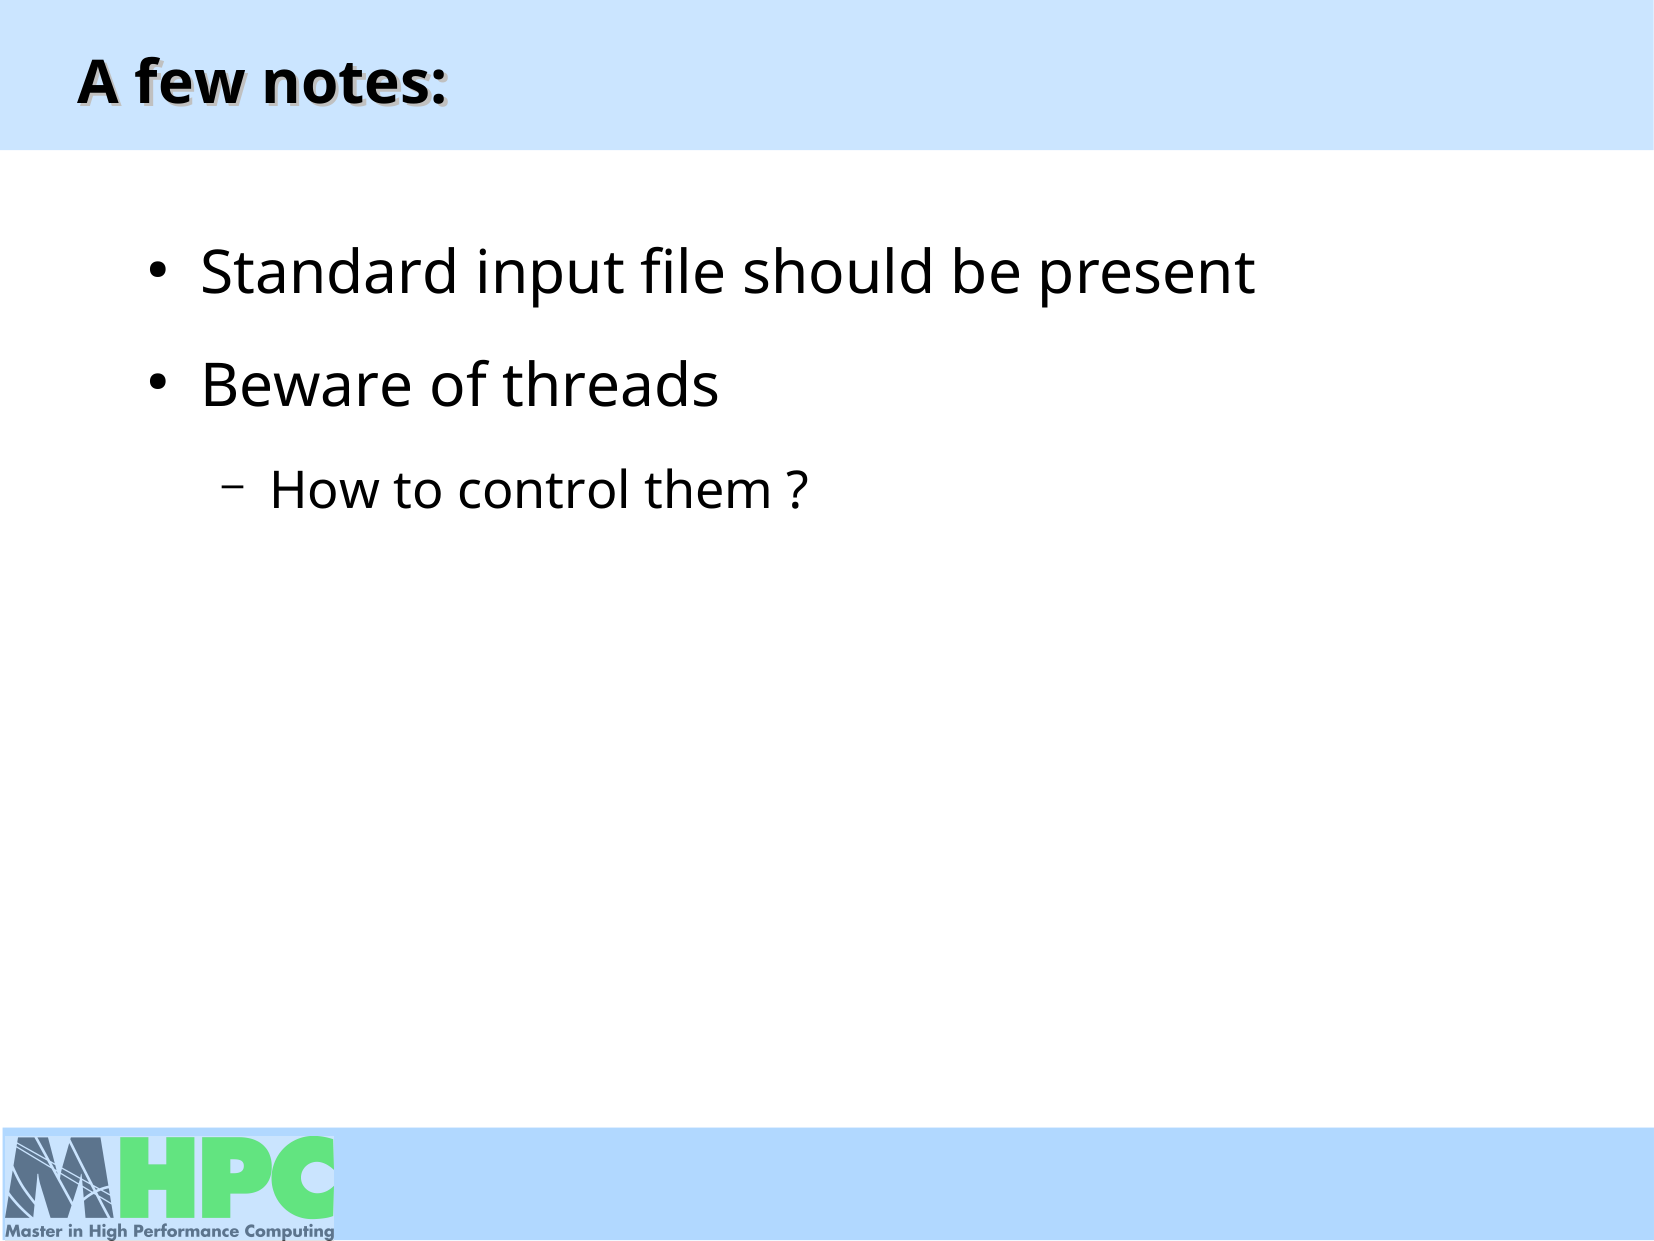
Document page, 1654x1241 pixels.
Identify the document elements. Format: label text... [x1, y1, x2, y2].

list Standard input file should be present Beware of threads How to control them ? [100, 229, 1613, 972]
title A few notes: [77, 0, 1424, 184]
